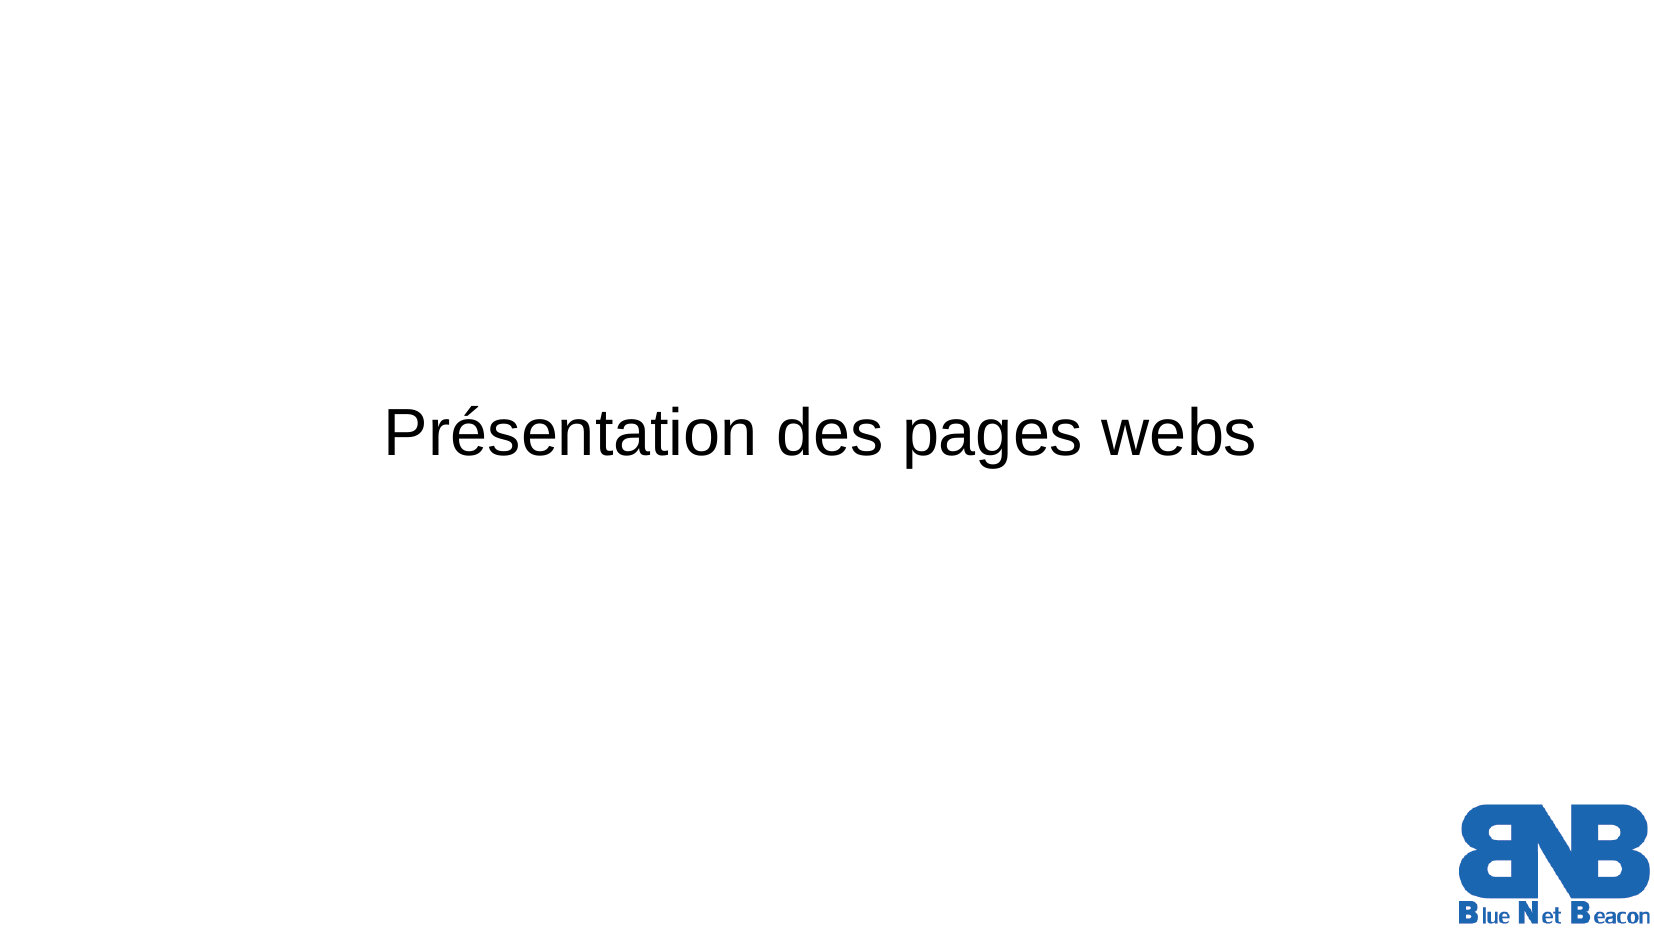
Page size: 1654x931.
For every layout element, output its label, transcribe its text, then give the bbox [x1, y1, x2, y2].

title Présentation des pages webs [76, 354, 1566, 510]
picture [1459, 797, 1650, 930]
